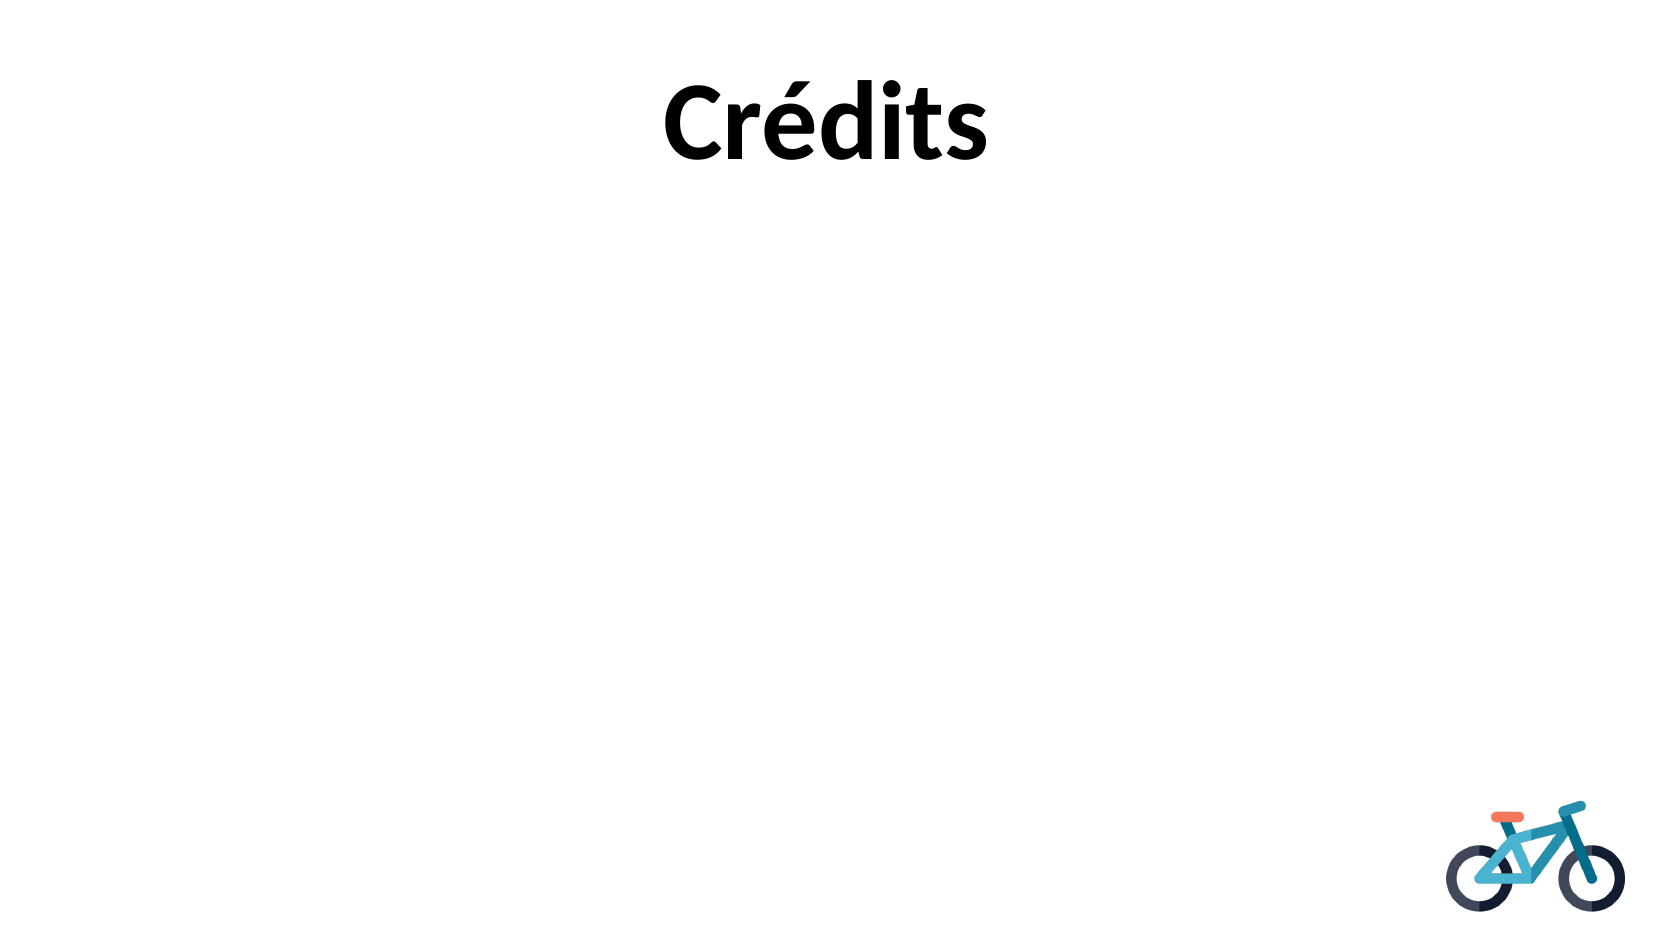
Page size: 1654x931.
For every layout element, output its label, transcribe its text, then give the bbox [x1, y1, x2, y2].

title Crédits [82, 37, 1571, 193]
picture [1446, 767, 1625, 931]
